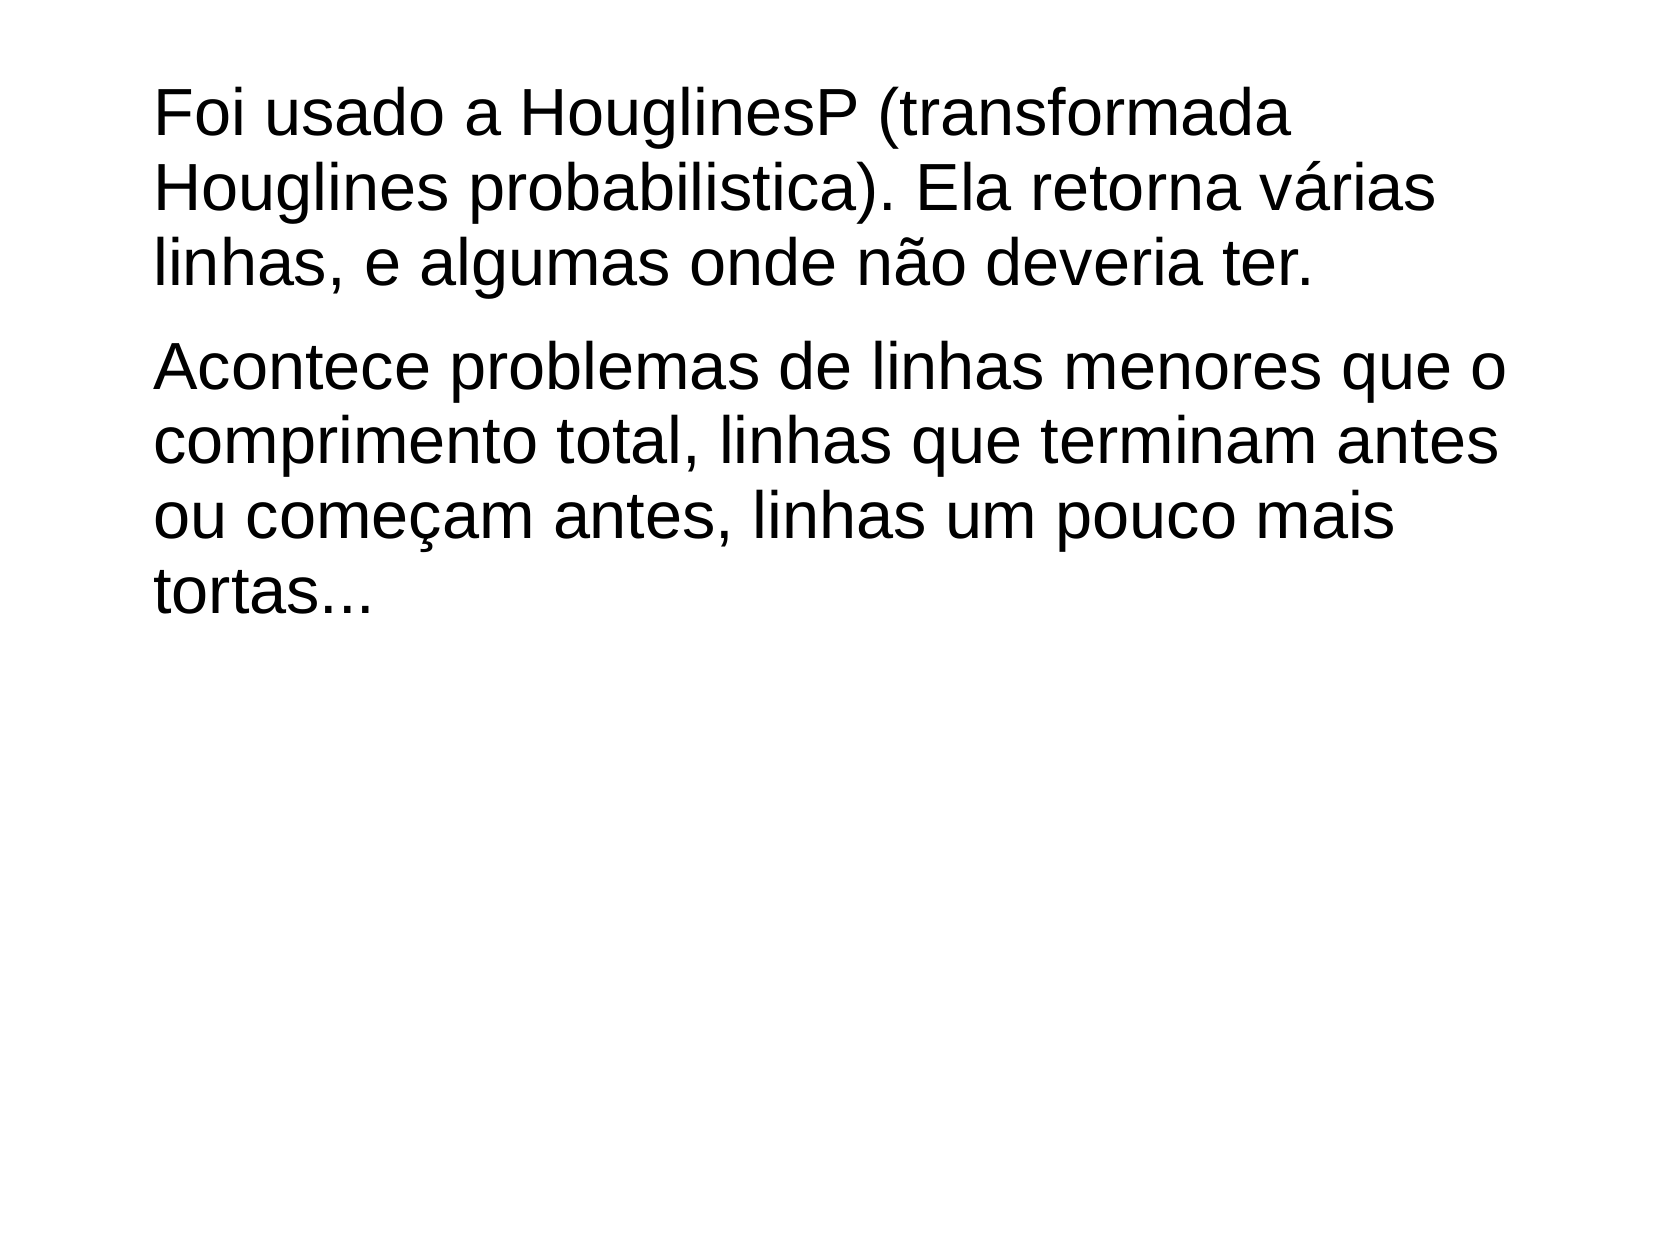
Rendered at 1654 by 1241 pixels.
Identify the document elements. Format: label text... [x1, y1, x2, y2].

list Foi usado a HouglinesP (transformada Houglines probabilistica). Ela retorna várias linhas, e algumas onde não deveria ter. Acontece problemas de linhas menores que o comprimento total, linhas que terminam antes ou começam antes, linhas um pouco mais tortas... [82, 75, 1571, 1010]
